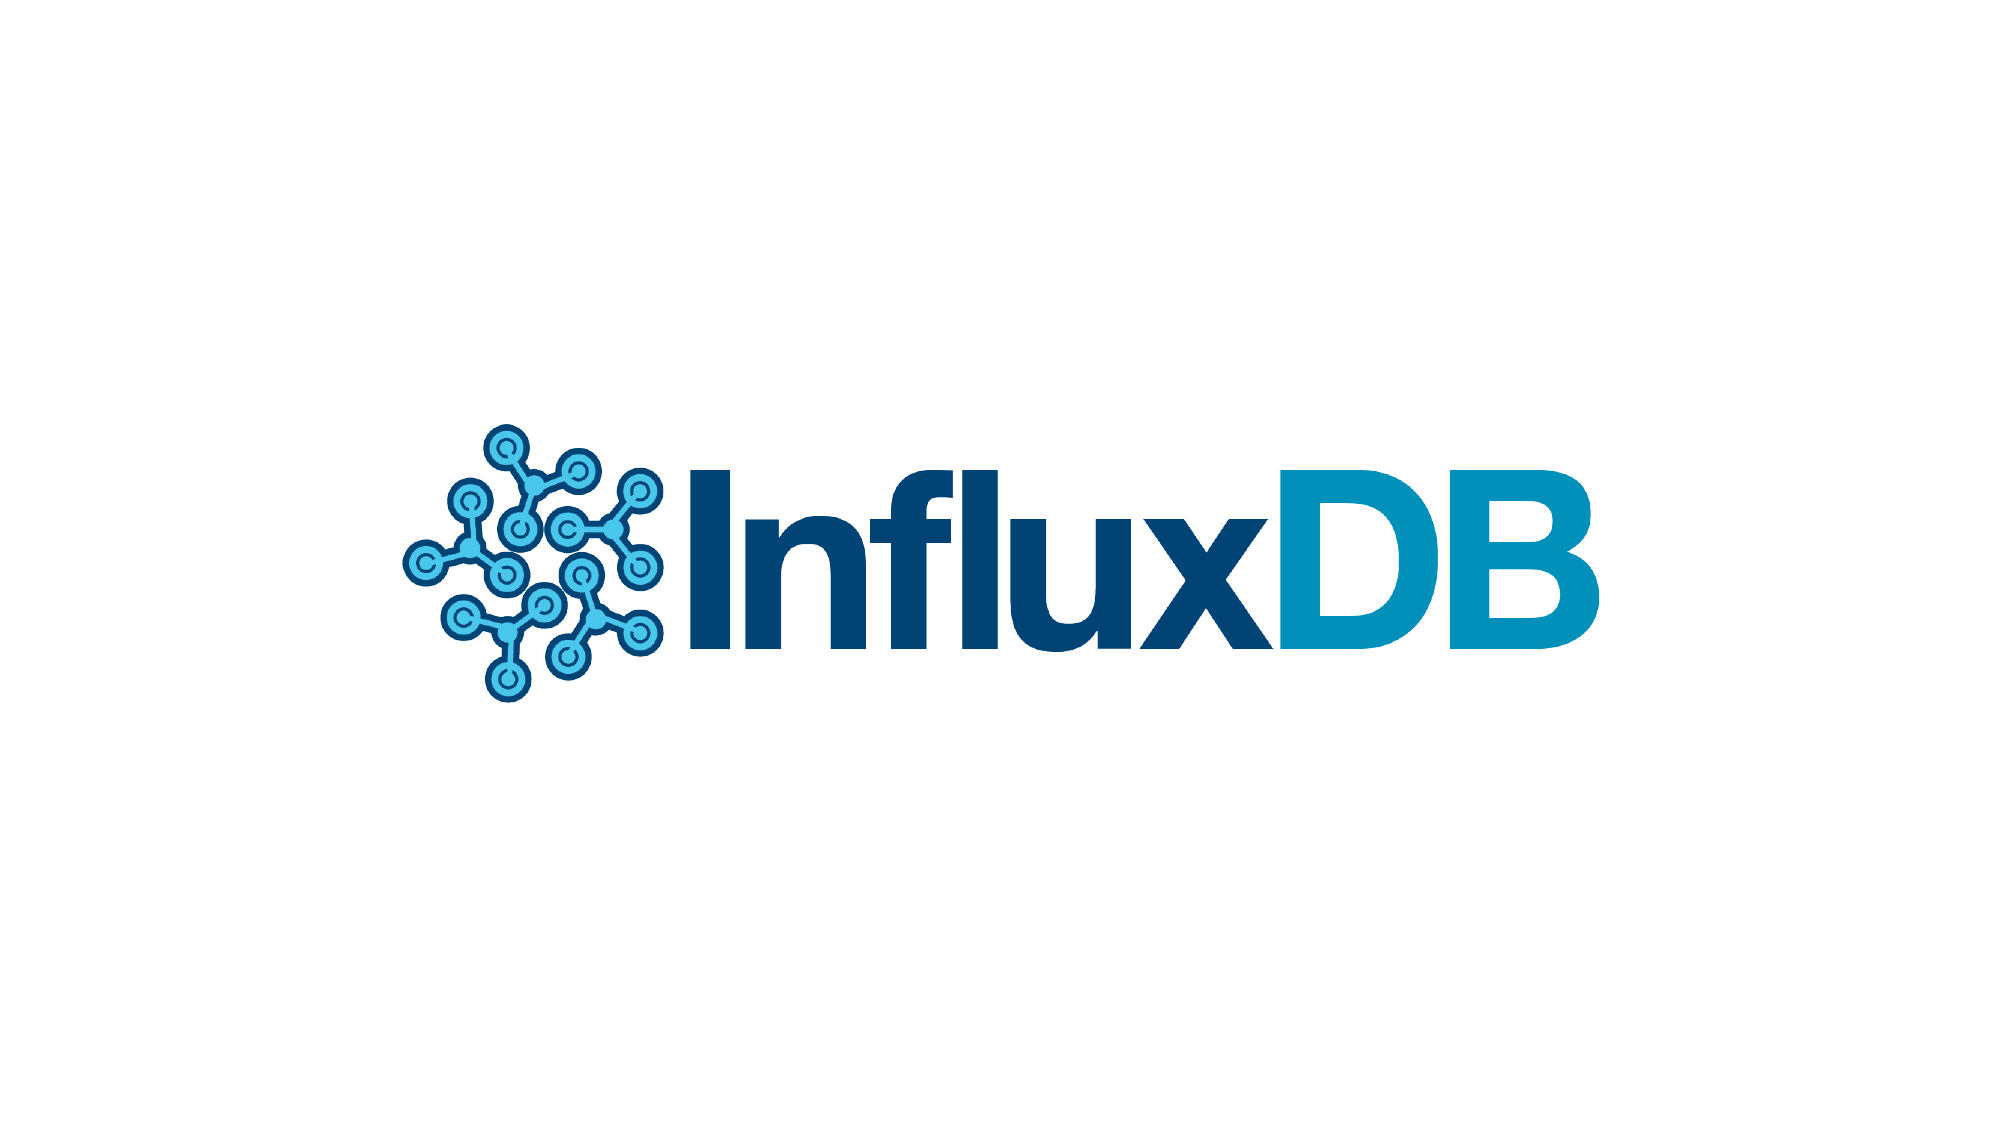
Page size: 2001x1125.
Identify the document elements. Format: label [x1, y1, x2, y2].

picture [1490, 570, 1560, 617]
picture [402, 424, 1600, 703]
picture [1490, 502, 1552, 541]
